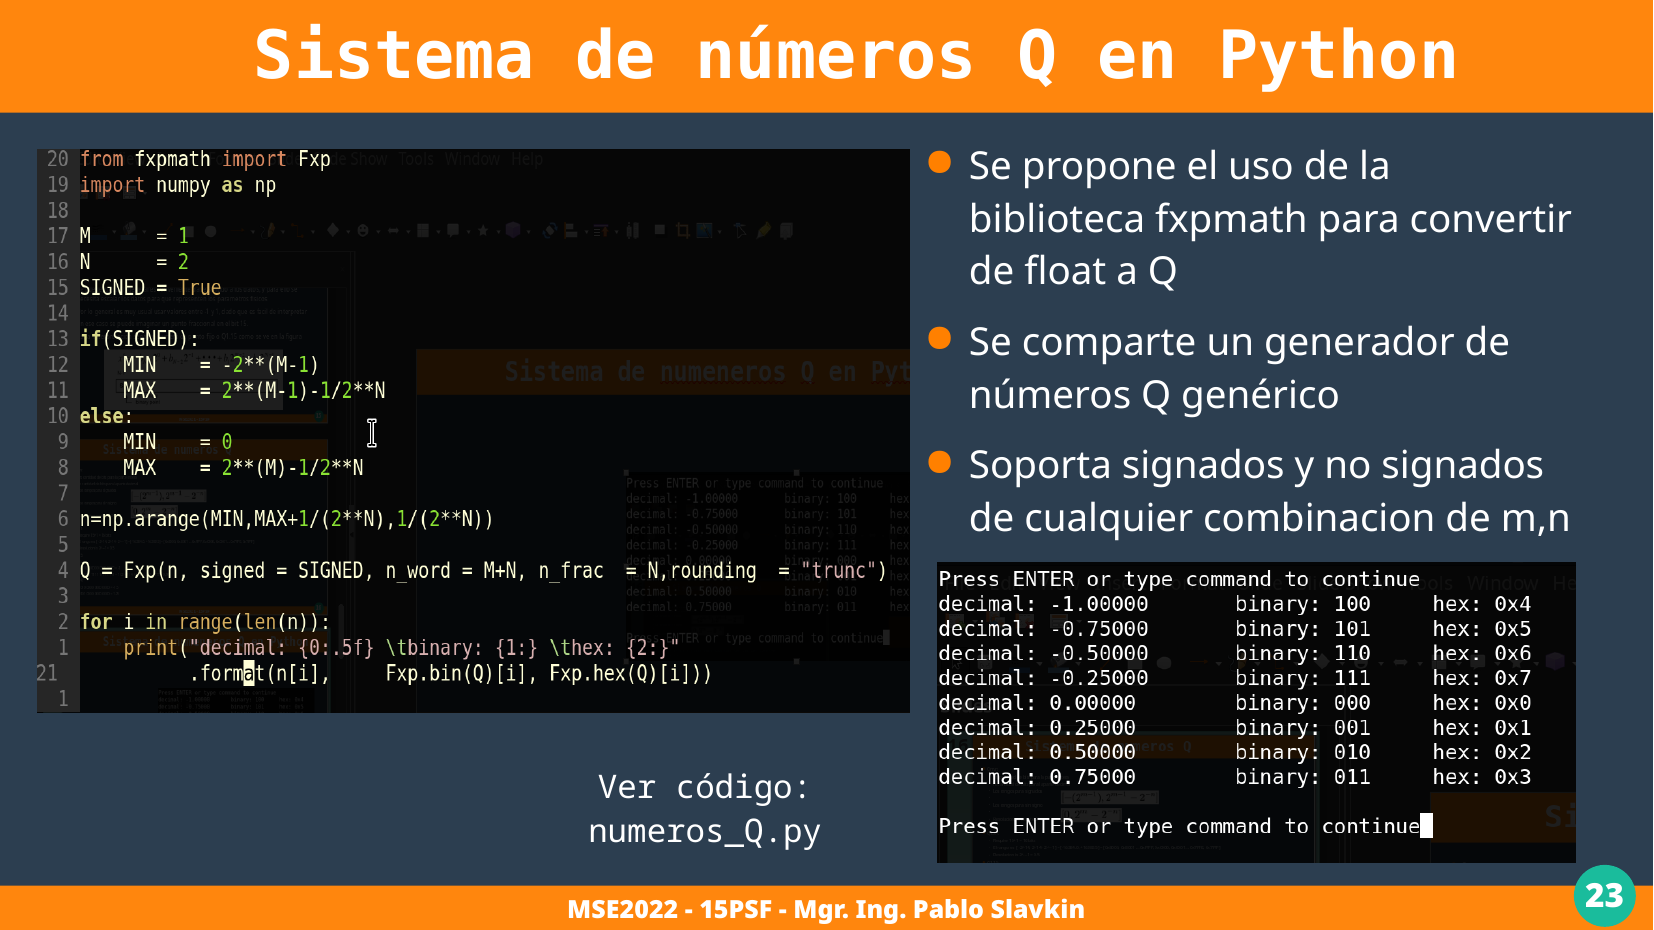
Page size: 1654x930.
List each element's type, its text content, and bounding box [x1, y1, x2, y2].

picture [37, 149, 910, 713]
list Se propone el uso de la biblioteca fxpmath para convertir de float a Q Se comparte un generador de números Q genérico Soporta signados y no signados de cualquier combinacion de m,n [909, 138, 1576, 551]
text_box Ver código: numeros_Q.py [528, 756, 882, 861]
title Sistema de números Q en Python [253, 16, 1653, 113]
picture [937, 562, 1576, 863]
